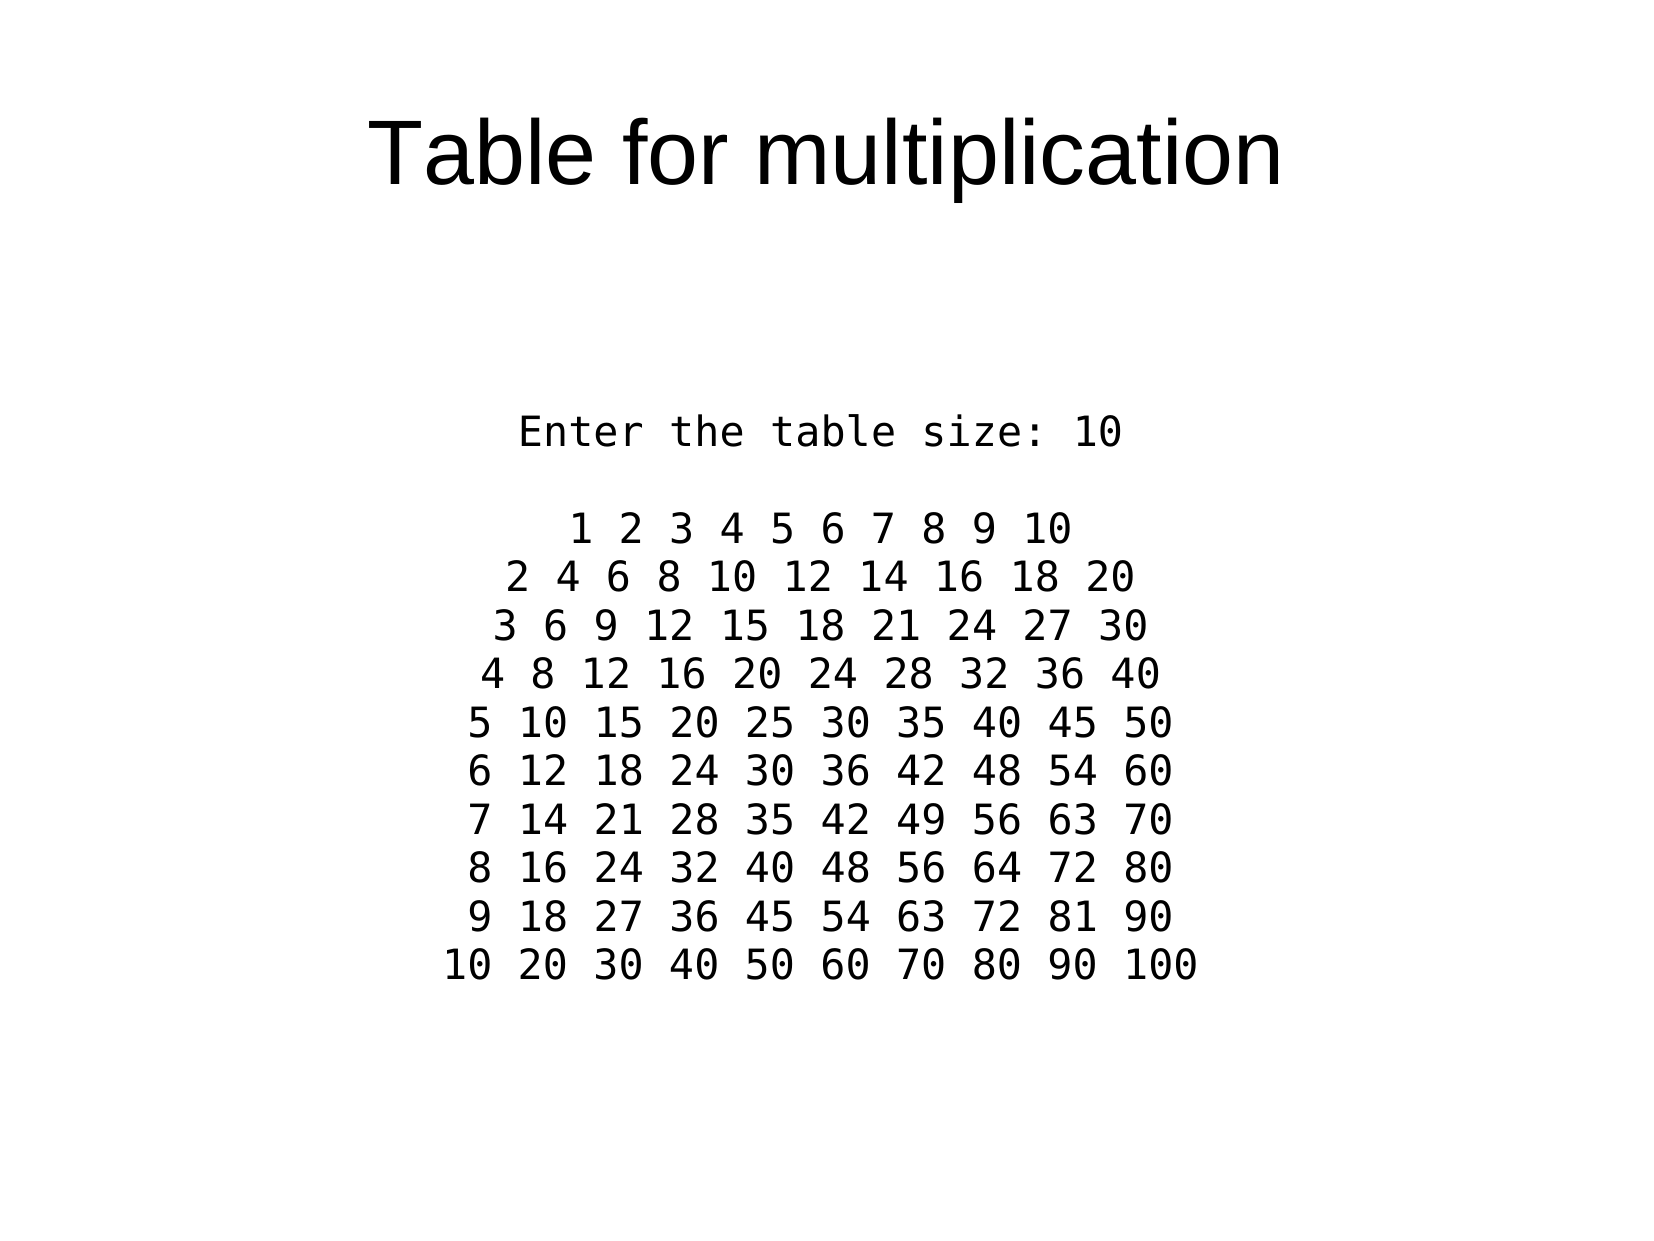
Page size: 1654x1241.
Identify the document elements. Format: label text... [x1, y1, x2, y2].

title Table for multiplication [82, 49, 1571, 257]
subtitle Enter the table size: 10 1 2 3 4 5 6 7 8 9 10 2 4 6 8 10 12 14 16 18 20 3 6 9 12 15 18 21 24 27 30 4 8 12 16 20 24 28 32 36 40 5 10 15 20 25 30 35 40 45 50 6 12 18 24 30 36 42 48 54 60 7 14 21 28 35 42 49 56 63 70 8 16 24 32 40 48 56 64 72 80 9 18 27 36 45 54 63 72 81 90 10 20 30 40 50 60 70 80 90 100 [76, 313, 1565, 1132]
